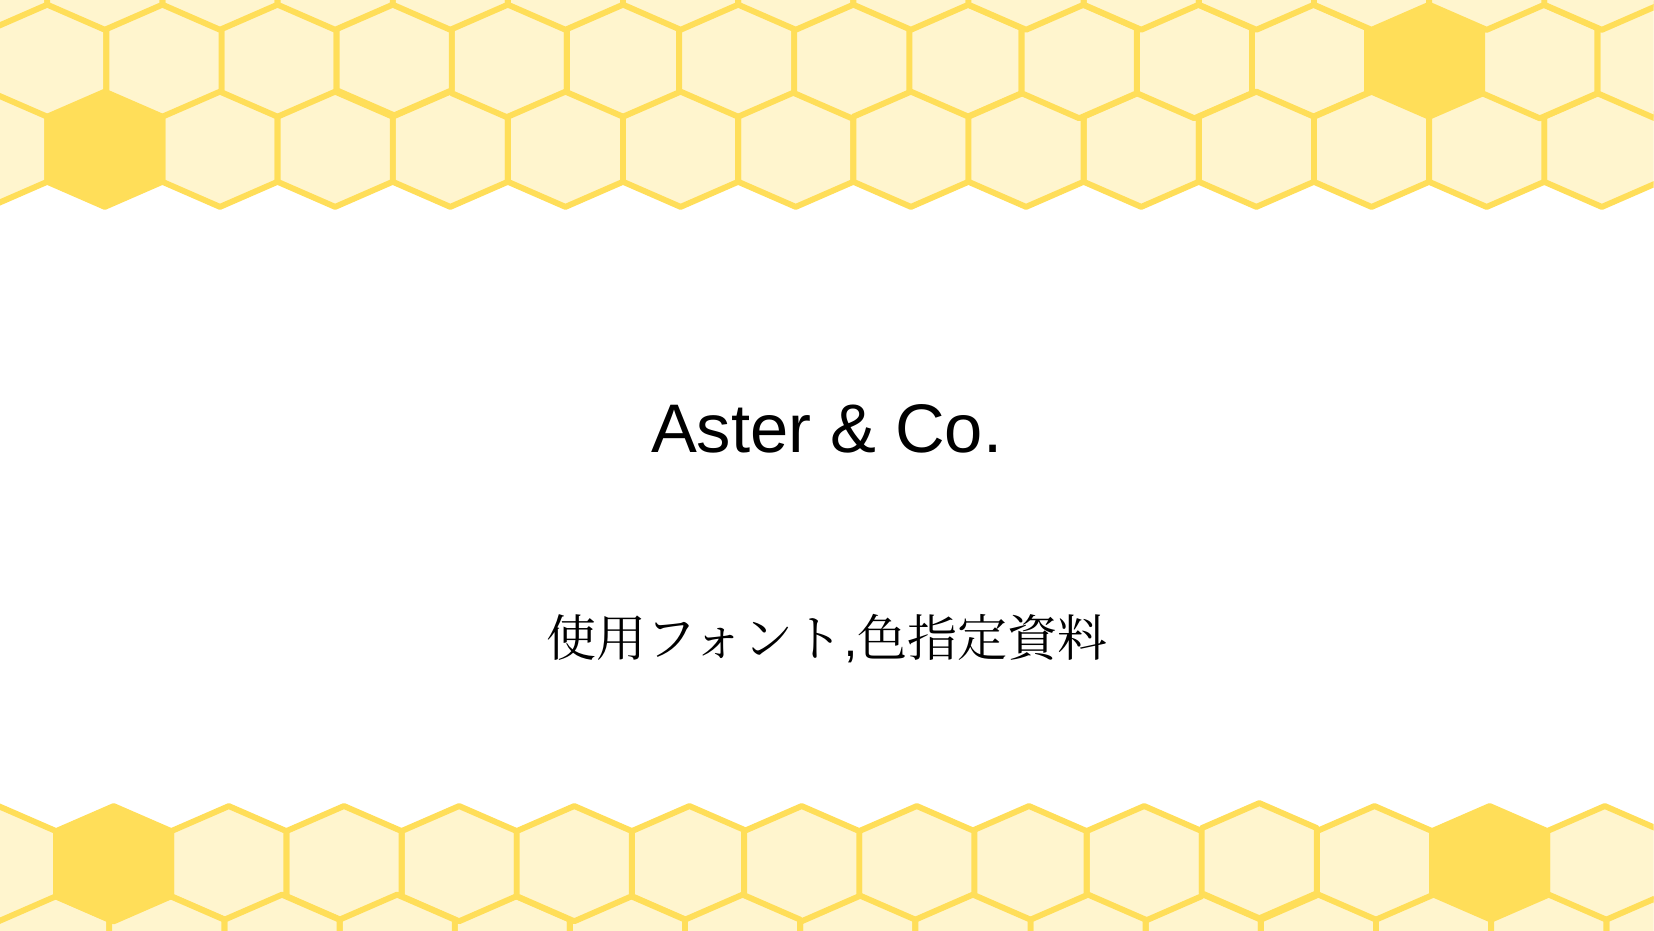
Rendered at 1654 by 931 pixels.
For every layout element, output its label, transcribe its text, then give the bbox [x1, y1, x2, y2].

subtitle 使用フォント,色指定資料 [88, 561, 1565, 709]
title Aster & Co. [88, 324, 1565, 532]
